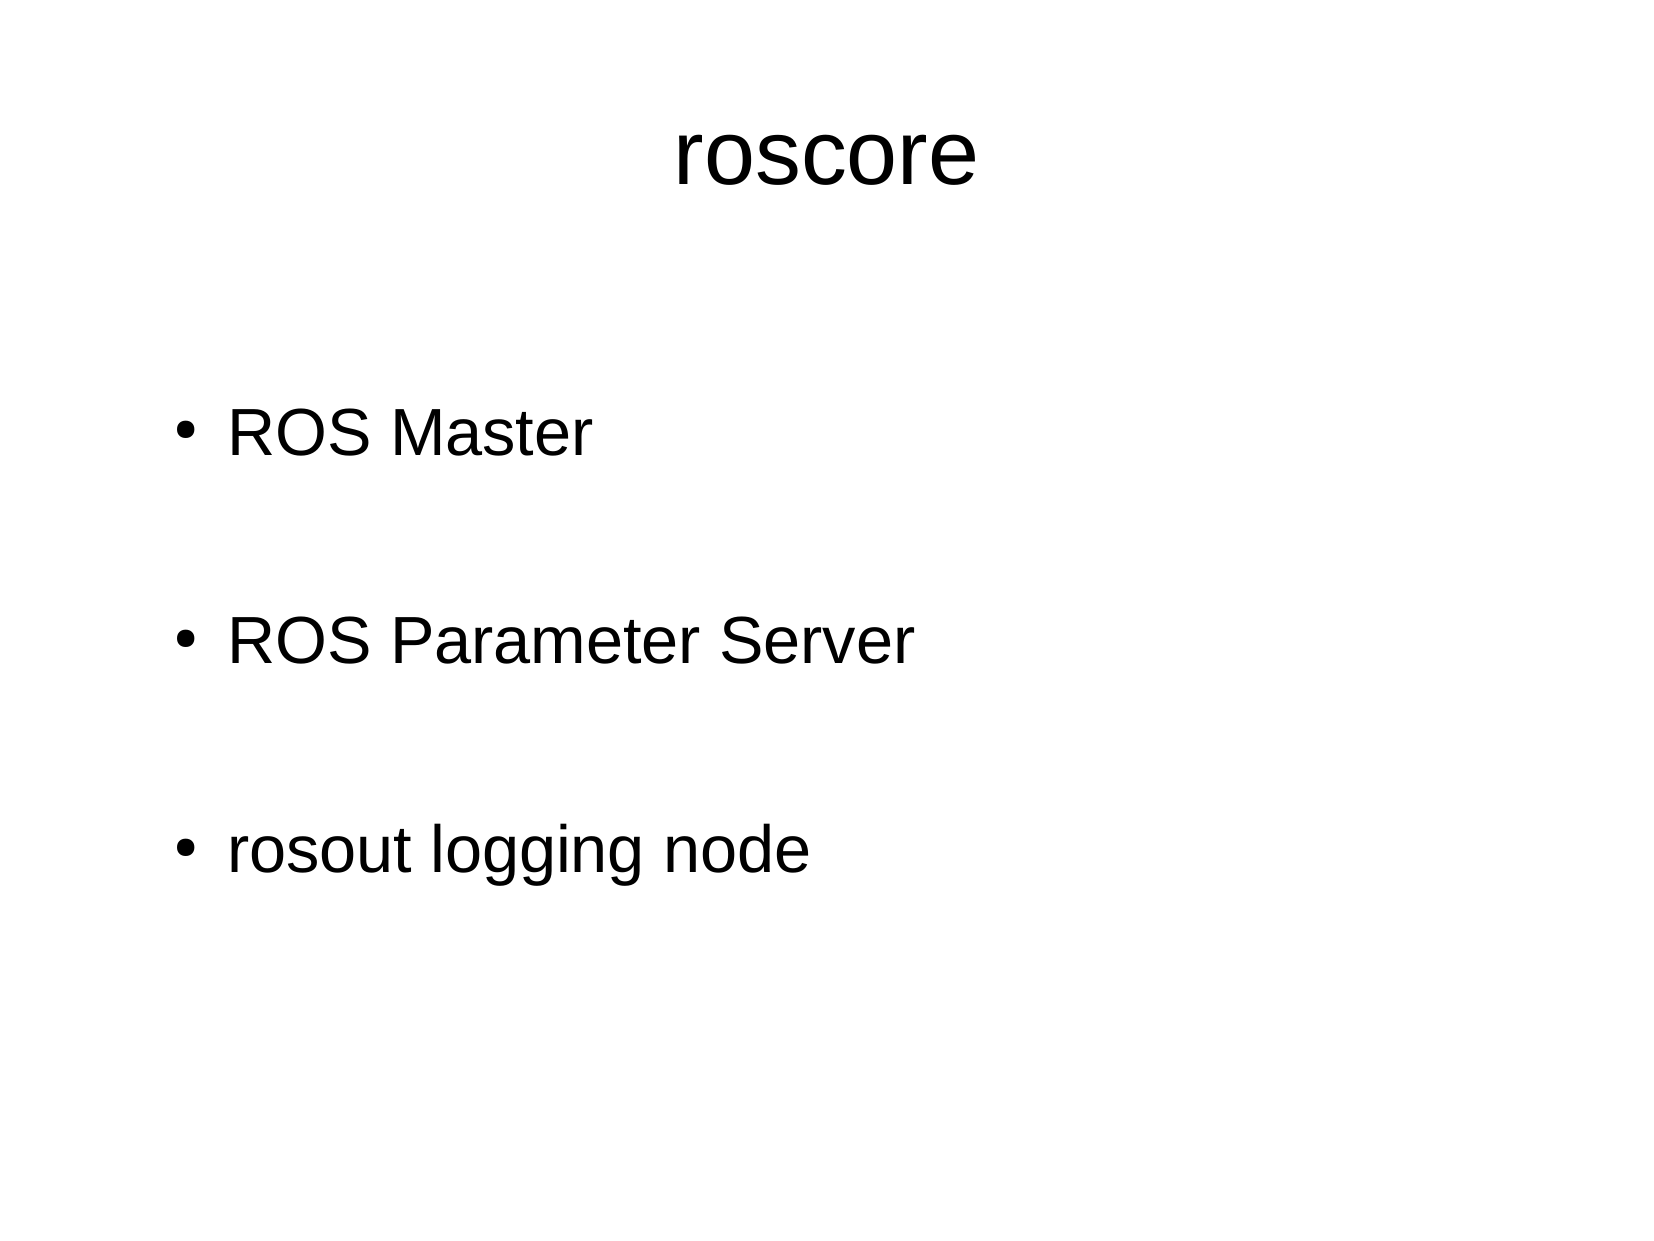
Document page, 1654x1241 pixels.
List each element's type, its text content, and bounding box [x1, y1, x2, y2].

list ROS Master ROS Parameter Server rosout logging node [82, 290, 1571, 1010]
title roscore [82, 49, 1571, 257]
